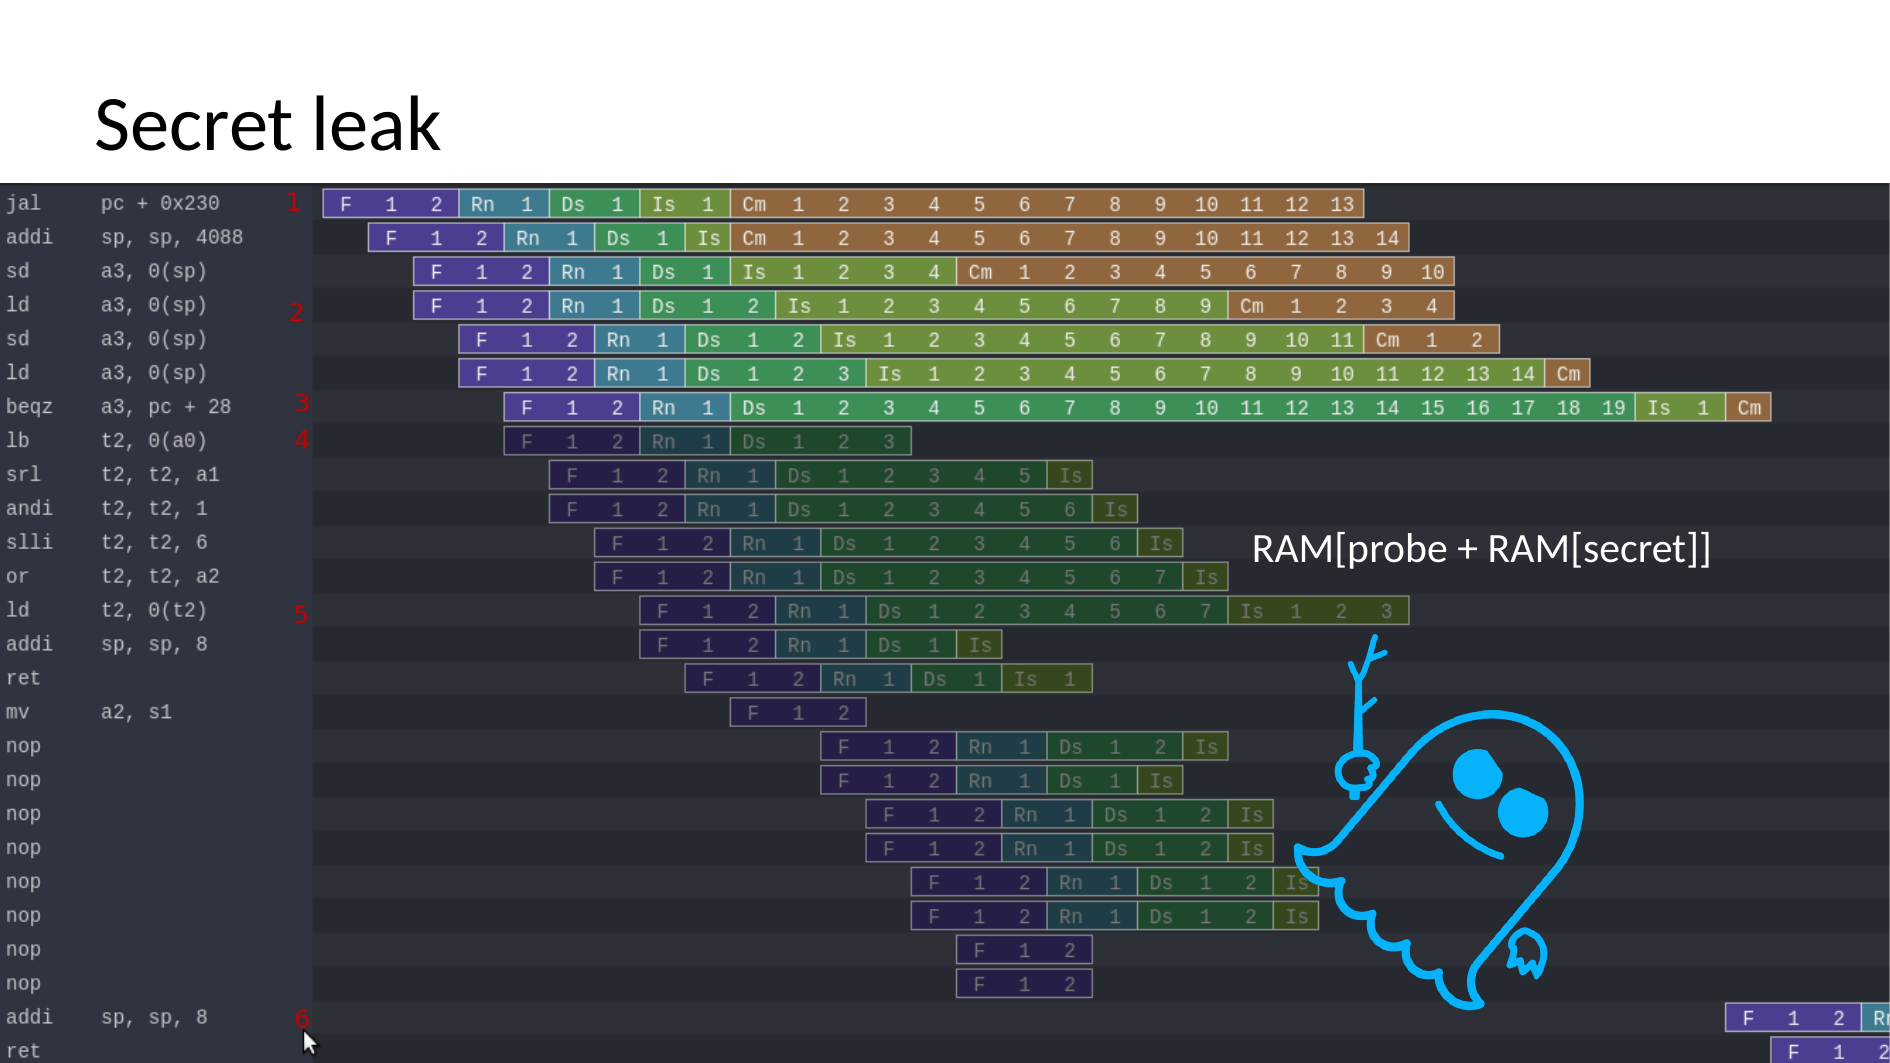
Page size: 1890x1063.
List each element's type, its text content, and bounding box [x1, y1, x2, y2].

list RAM[probe + RAM[secret]] [1181, 531, 1890, 590]
picture [0, 183, 1890, 1063]
title Secret leak [94, 42, 1796, 183]
